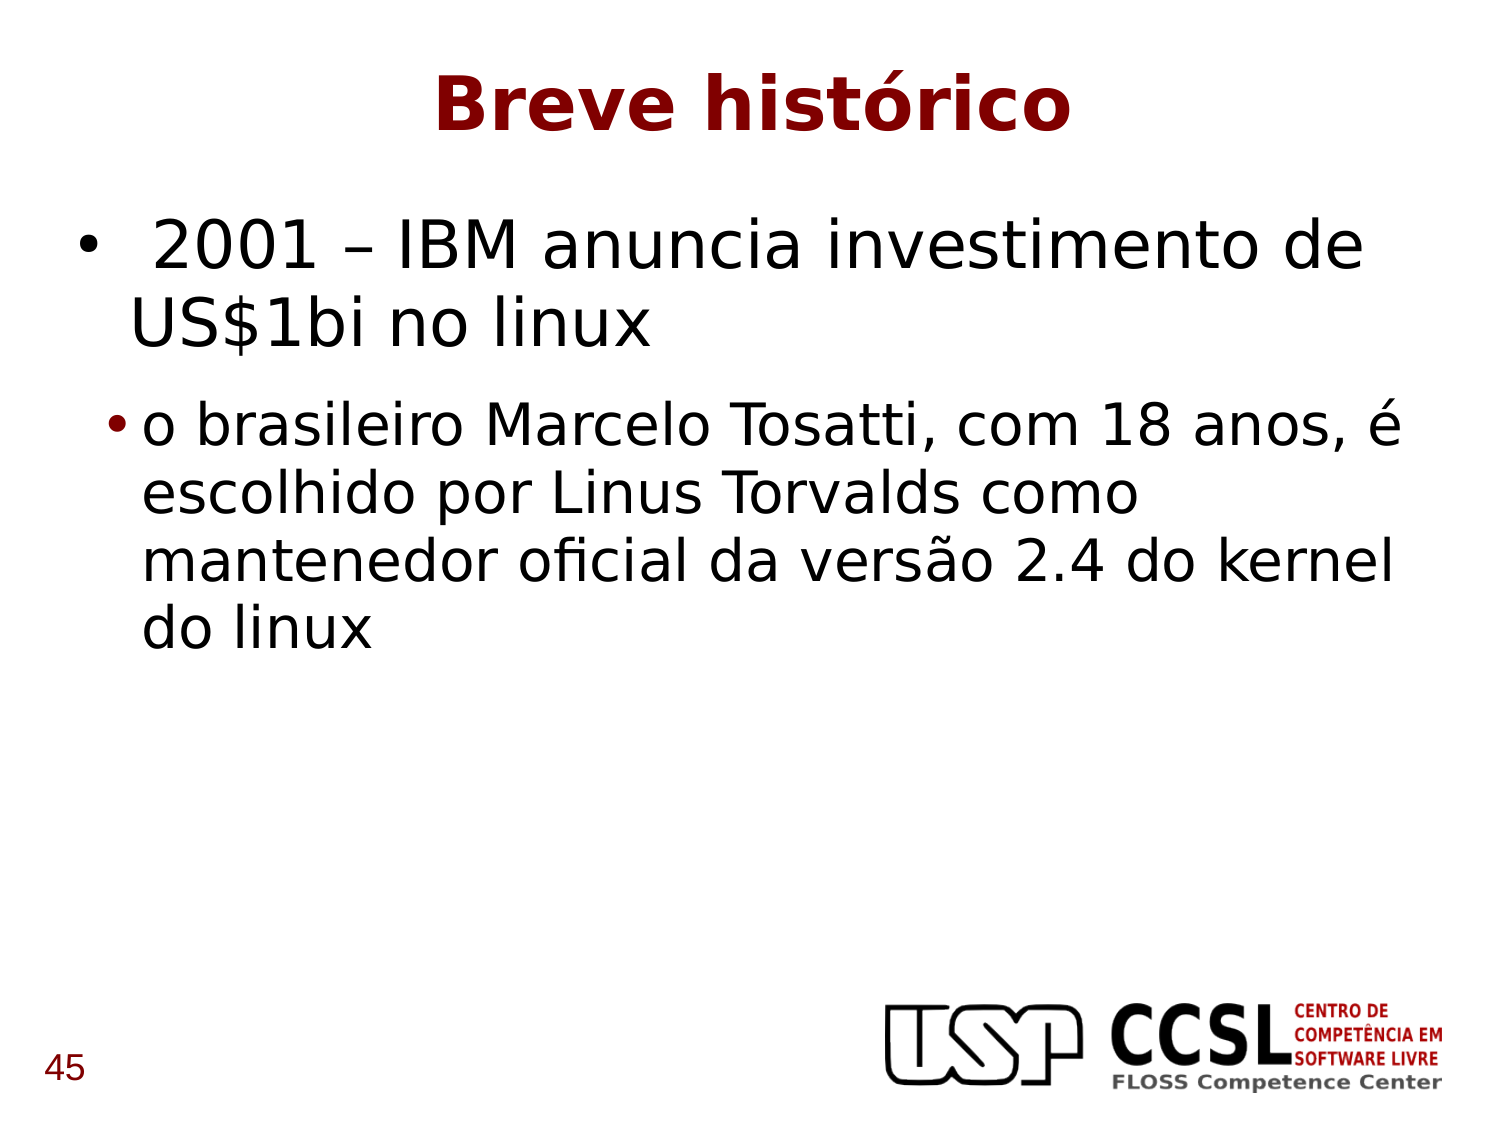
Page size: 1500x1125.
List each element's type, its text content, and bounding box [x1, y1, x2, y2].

title Breve histórico [59, 29, 1447, 180]
list 2001 – IBM anuncia investimento de US$1bi no linux o brasileiro Marcelo Tosatti, com 18 anos, é escolhido por Linus Torvalds como mantenedor oficial da versão 2.4 do kernel do linux [59, 206, 1447, 950]
picture [885, 1003, 1442, 1093]
